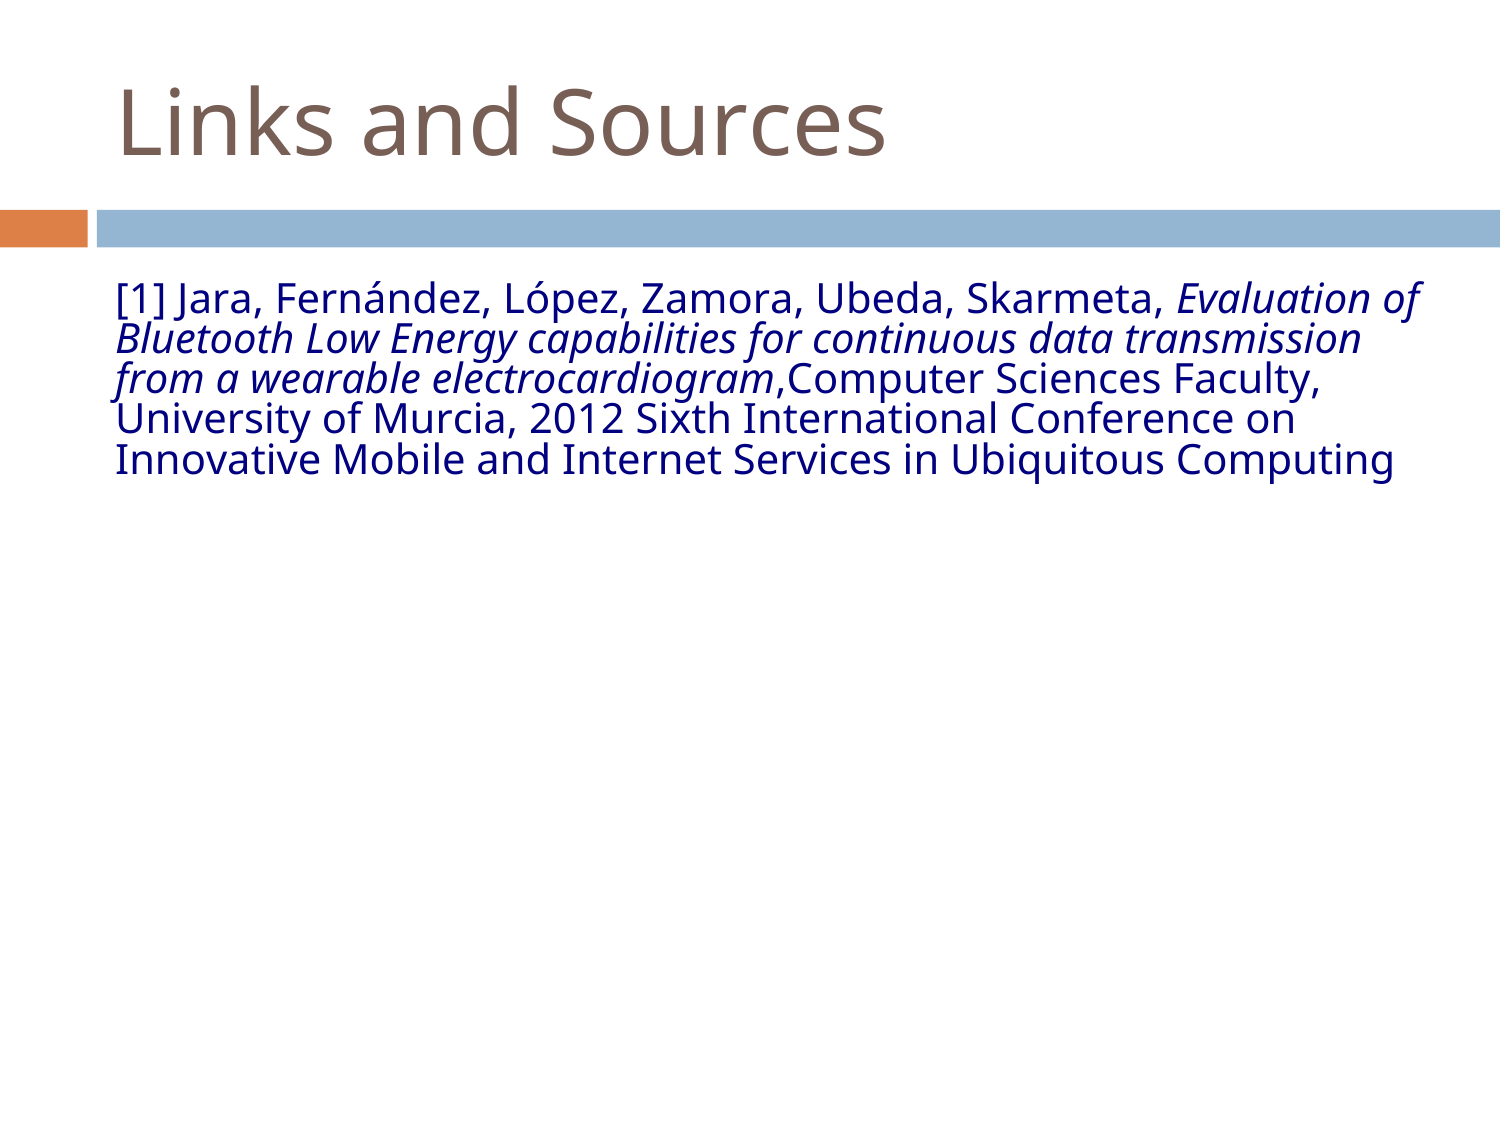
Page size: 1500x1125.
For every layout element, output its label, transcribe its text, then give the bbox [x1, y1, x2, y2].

list [1] Jara, Fernández, López, Zamora, Ubeda, Skarmeta, Evaluation of Bluetooth Low Energy capabilities for continuous data transmission from a wearable electrocardiogram,Computer Sciences Faculty, University of Murcia, 2012 Sixth International Conference on Innovative Mobile and Internet Services in Ubiquitous Computing [100, 274, 1438, 1083]
title Links and Sources [100, 37, 1438, 201]
